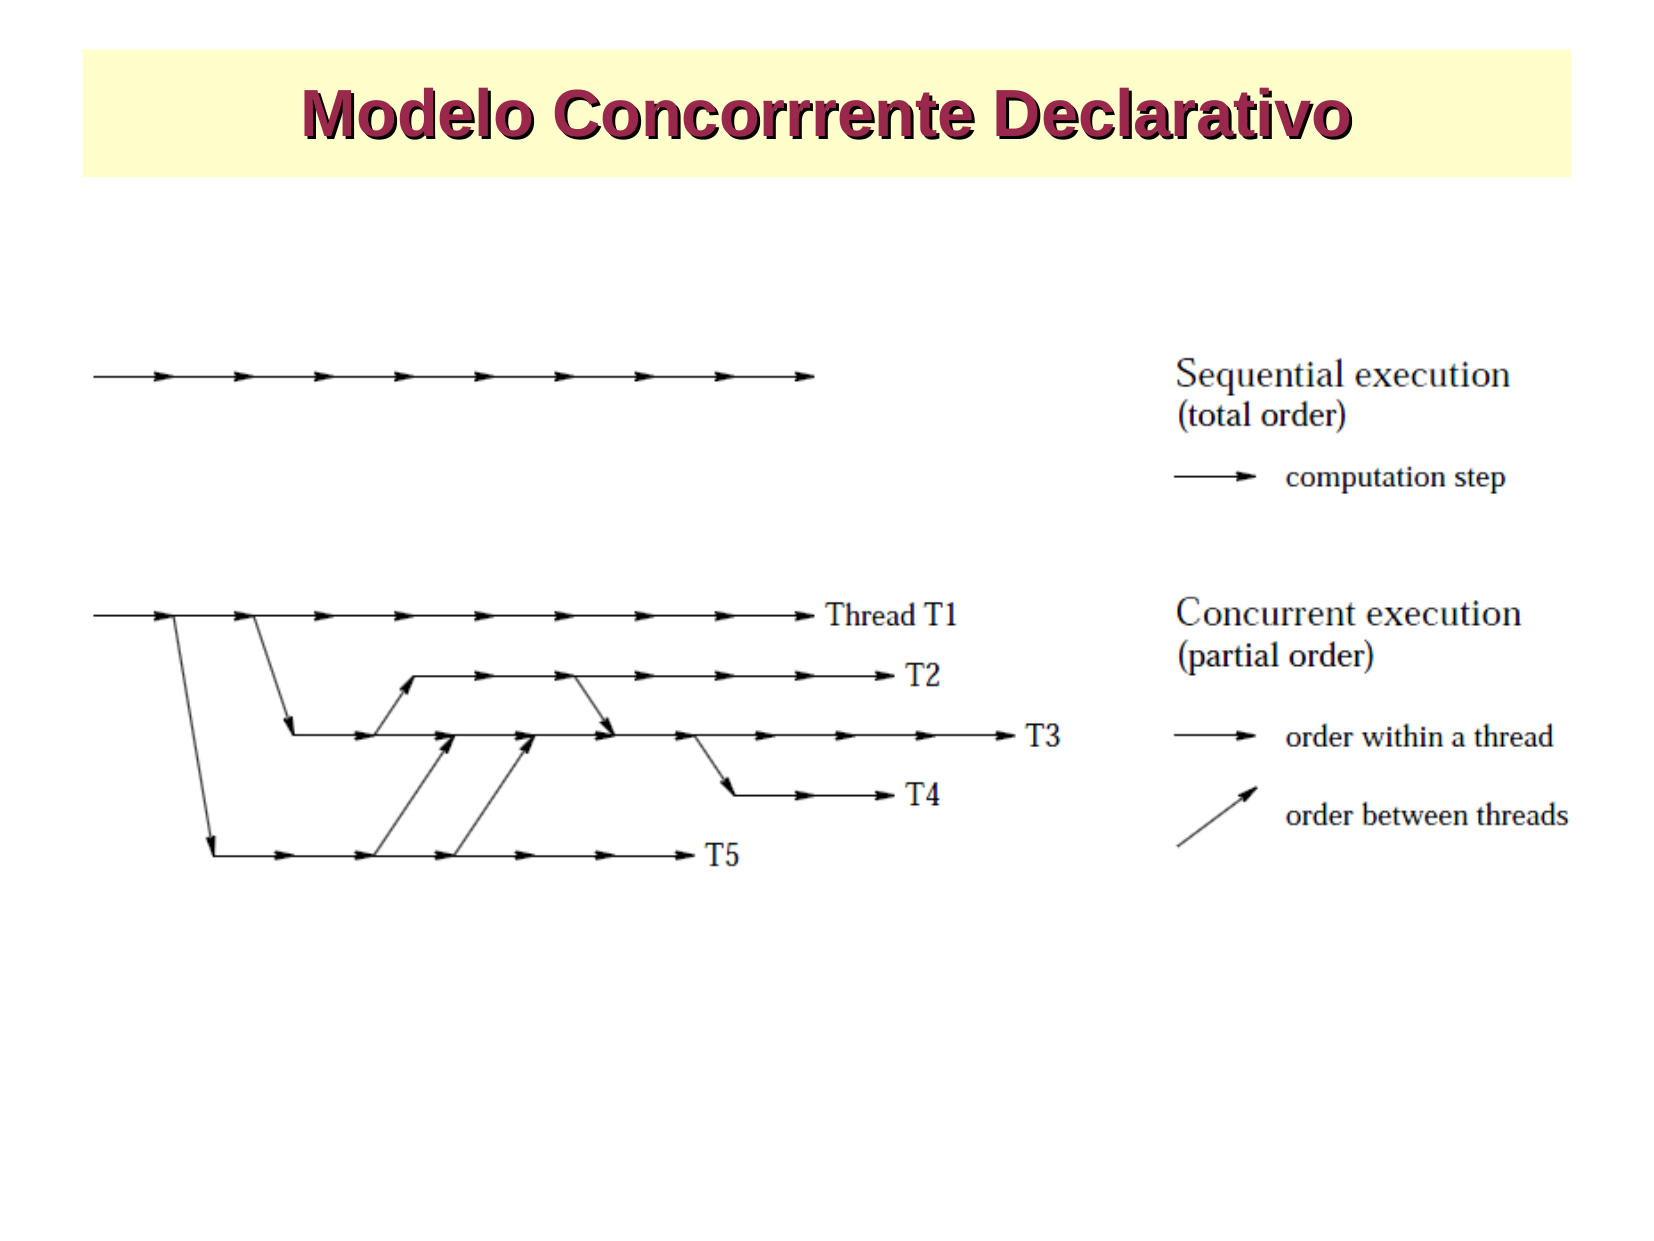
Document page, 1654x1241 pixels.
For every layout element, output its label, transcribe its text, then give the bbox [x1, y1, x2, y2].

picture [92, 355, 1575, 886]
title Modelo Concorrrente Declarativo [82, 49, 1571, 178]
